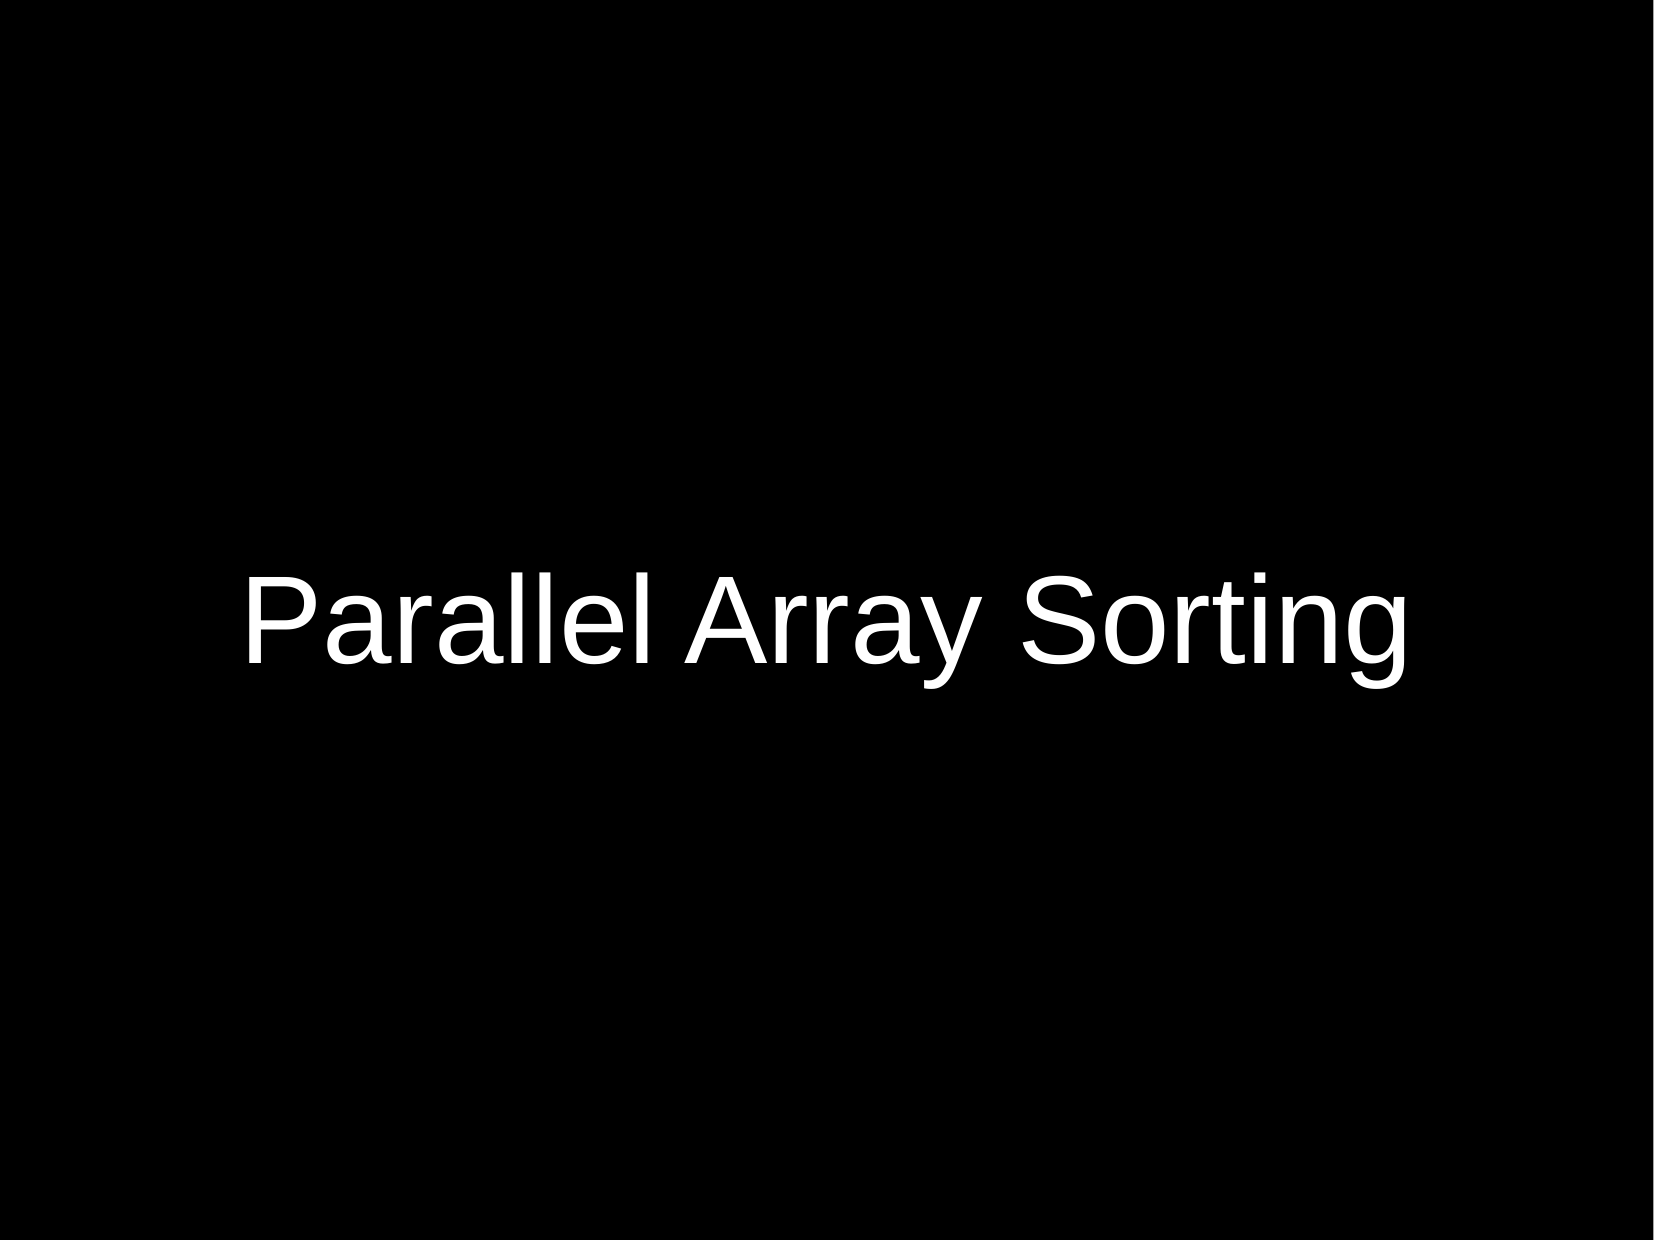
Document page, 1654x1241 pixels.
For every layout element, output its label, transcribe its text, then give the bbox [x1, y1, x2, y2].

text_box Parallel Array Sorting [0, 0, 1654, 1241]
